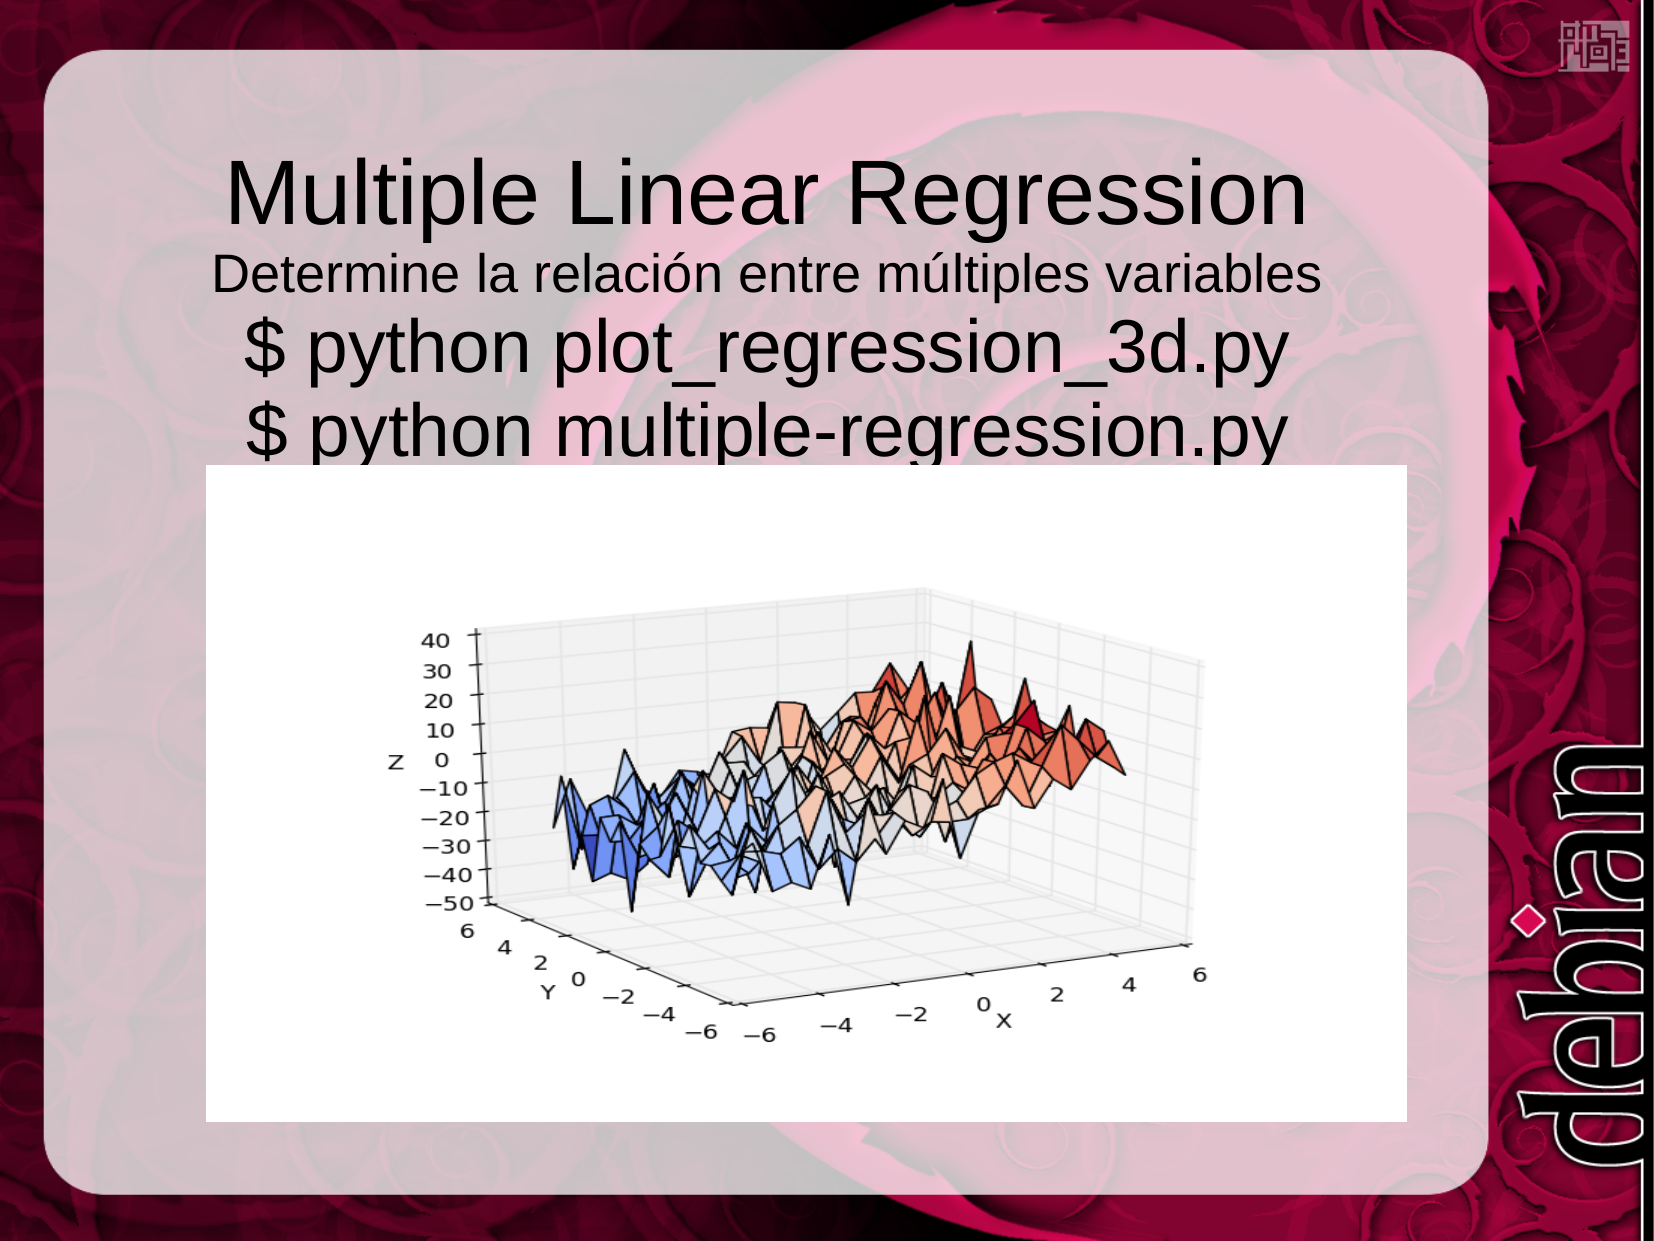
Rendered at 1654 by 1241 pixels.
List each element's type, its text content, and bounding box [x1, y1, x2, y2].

title Multiple Linear Regression Determine la relación entre múltiples variables $ python plot_regression_3d.py $ python multiple-regression.py [59, 0, 1477, 473]
picture [0, 0, 1654, 1241]
